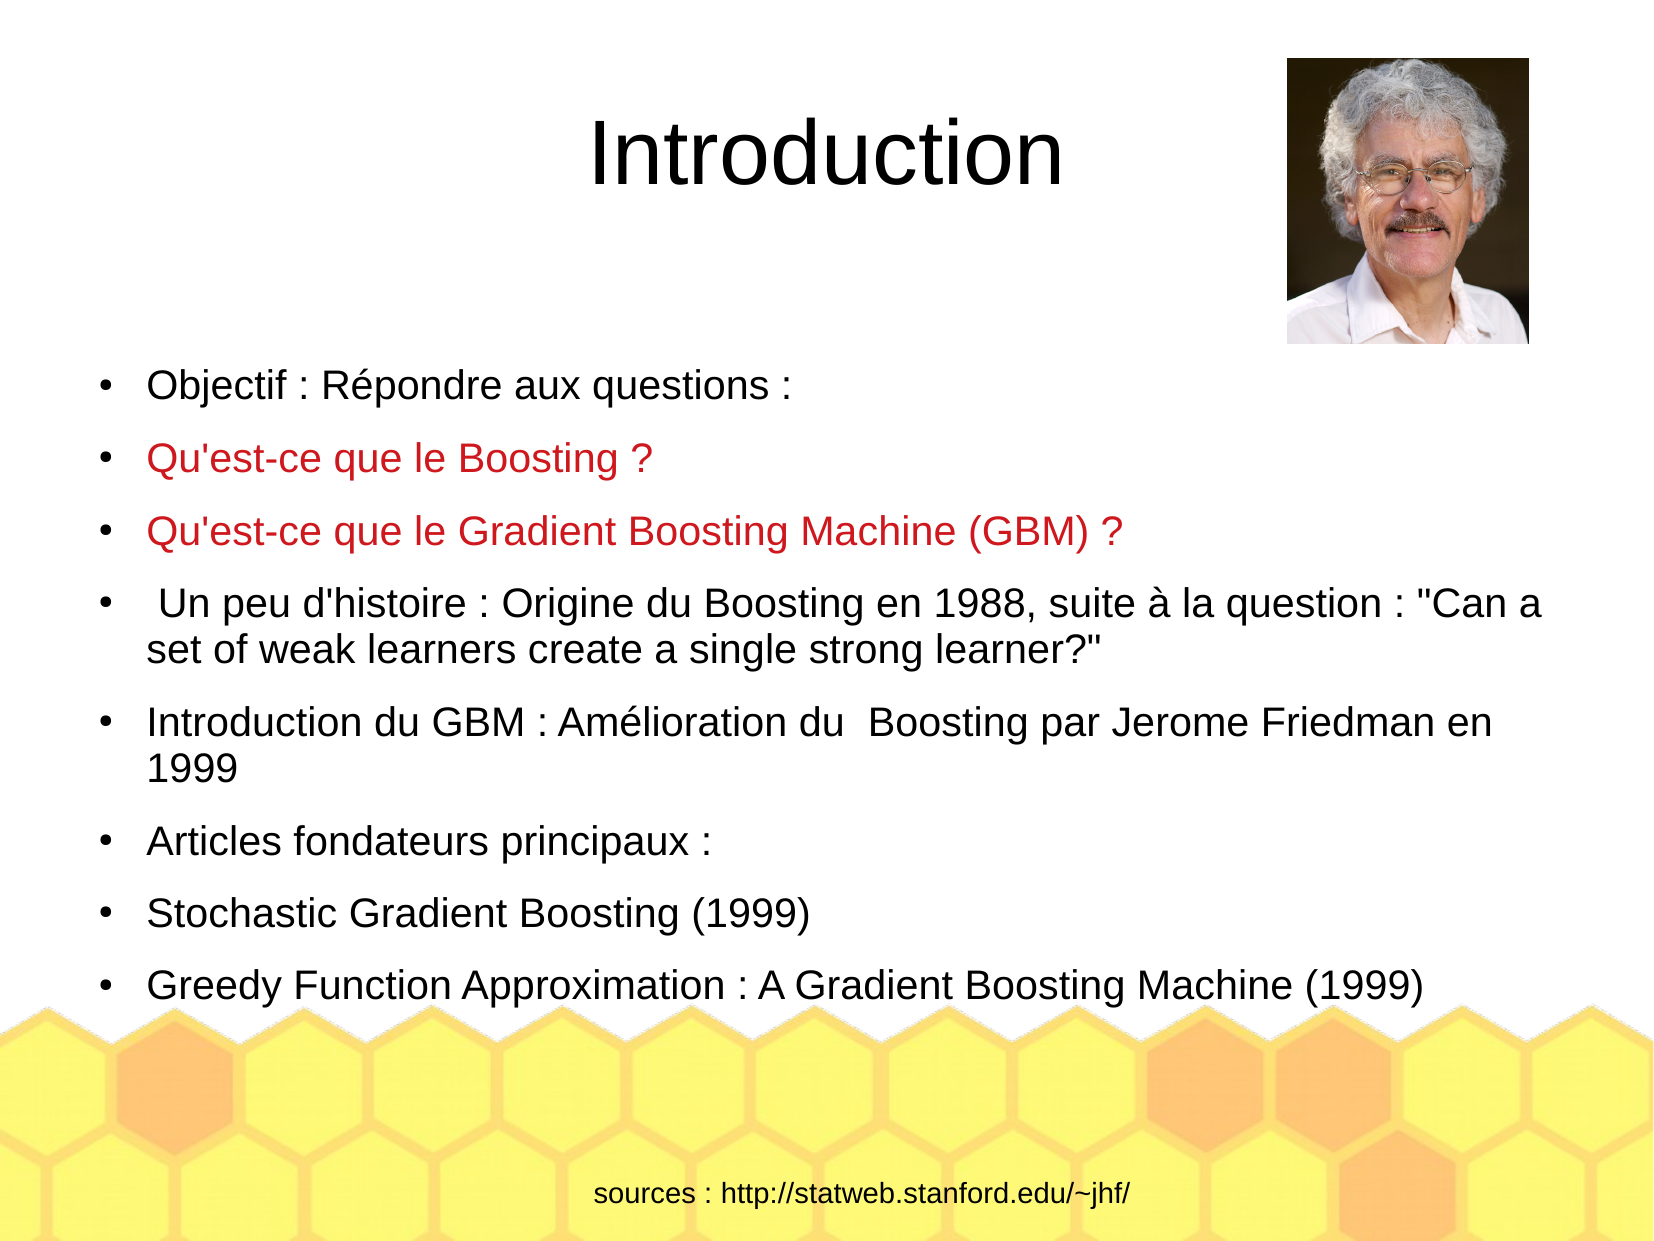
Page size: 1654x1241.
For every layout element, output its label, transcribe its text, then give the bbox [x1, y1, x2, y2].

title Introduction [82, 49, 1571, 257]
text_box sources : http://statweb.stanford.edu/~jhf/ [578, 1169, 1147, 1217]
picture [0, 1001, 1654, 1241]
list Objectif : Répondre aux questions : Qu'est-ce que le Boosting ? Qu'est-ce que le Gradient Boosting Machine (GBM) ? Un peu d'histoire : Origine du Boosting en 1988, suite à la question : "Can a set of weak learners create a single strong learner?" Introduction du GBM : Amélioration du Boosting par Jerome Friedman en 1999 Articles fondateurs principaux : Stochastic Gradient Boosting (1999) Greedy Function Approximation : A Gradient Boosting Machine (1999) [82, 290, 1571, 1010]
picture [1287, 58, 1529, 344]
